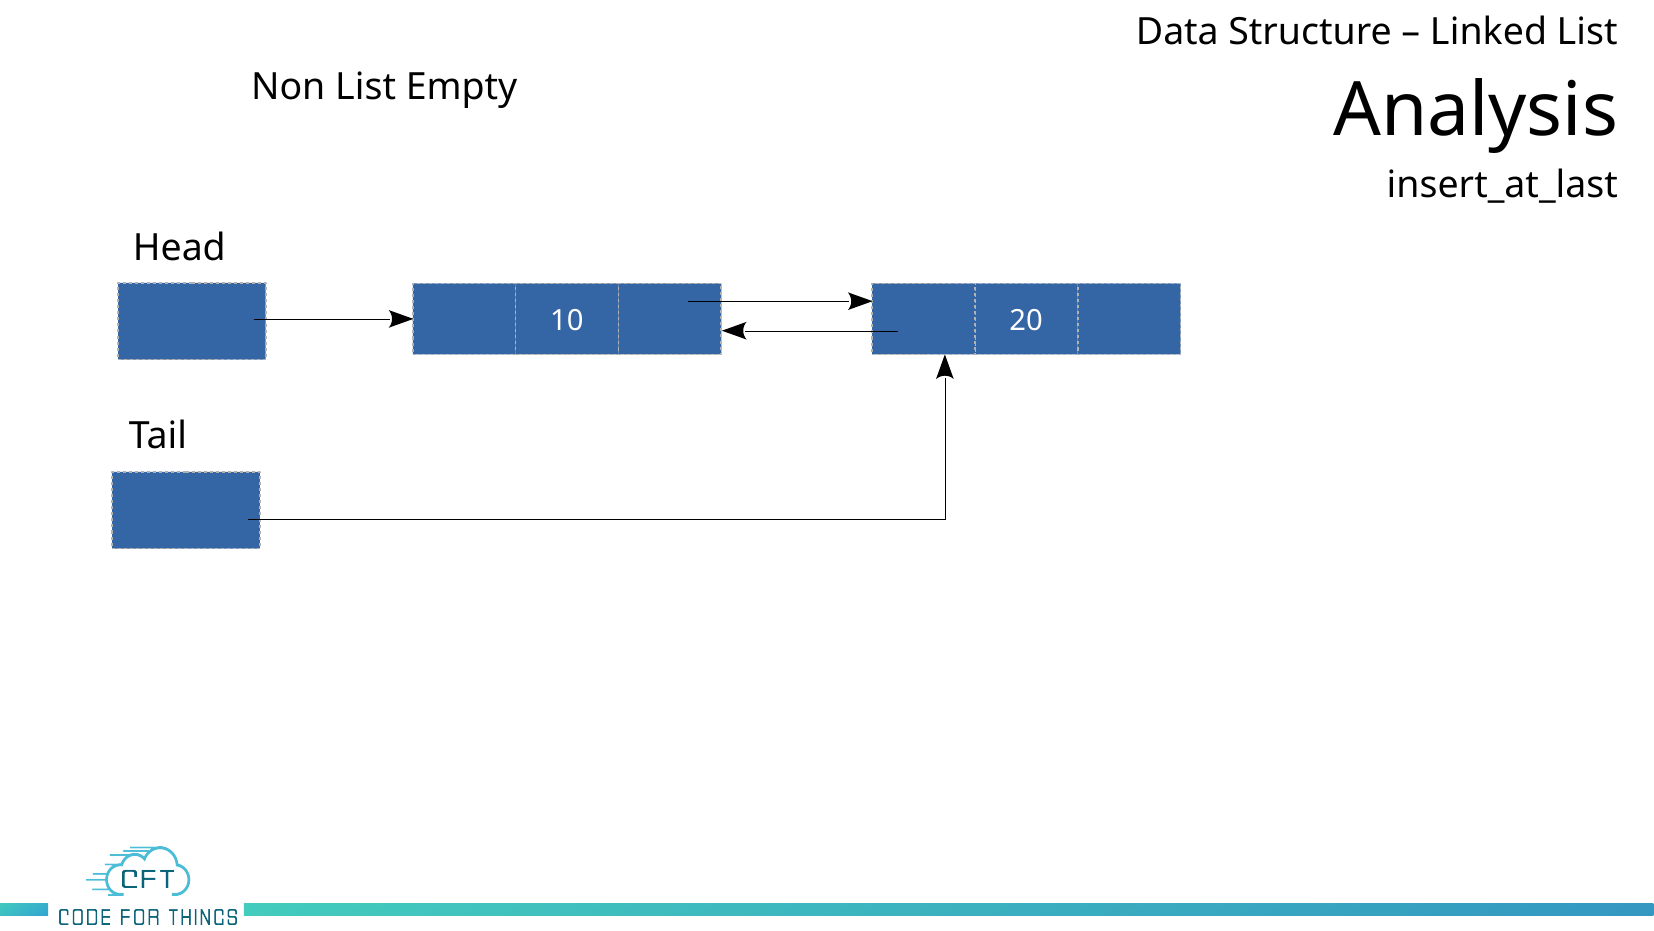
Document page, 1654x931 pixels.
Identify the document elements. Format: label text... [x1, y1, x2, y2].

text_box Head [118, 212, 285, 293]
picture [59, 846, 237, 925]
text_box 10 [516, 283, 618, 355]
text_box [412, 283, 516, 355]
text_box Non List Empty [236, 52, 662, 119]
title Data Structure – Linked List Analysis insert_at_last [1099, 0, 1619, 216]
text_box [118, 293, 266, 360]
text_box 20 [975, 283, 1077, 355]
text_box [112, 471, 260, 549]
text_box [1077, 283, 1181, 355]
text_box Tail [114, 401, 237, 468]
text_box [872, 283, 975, 355]
text_box [618, 283, 722, 355]
